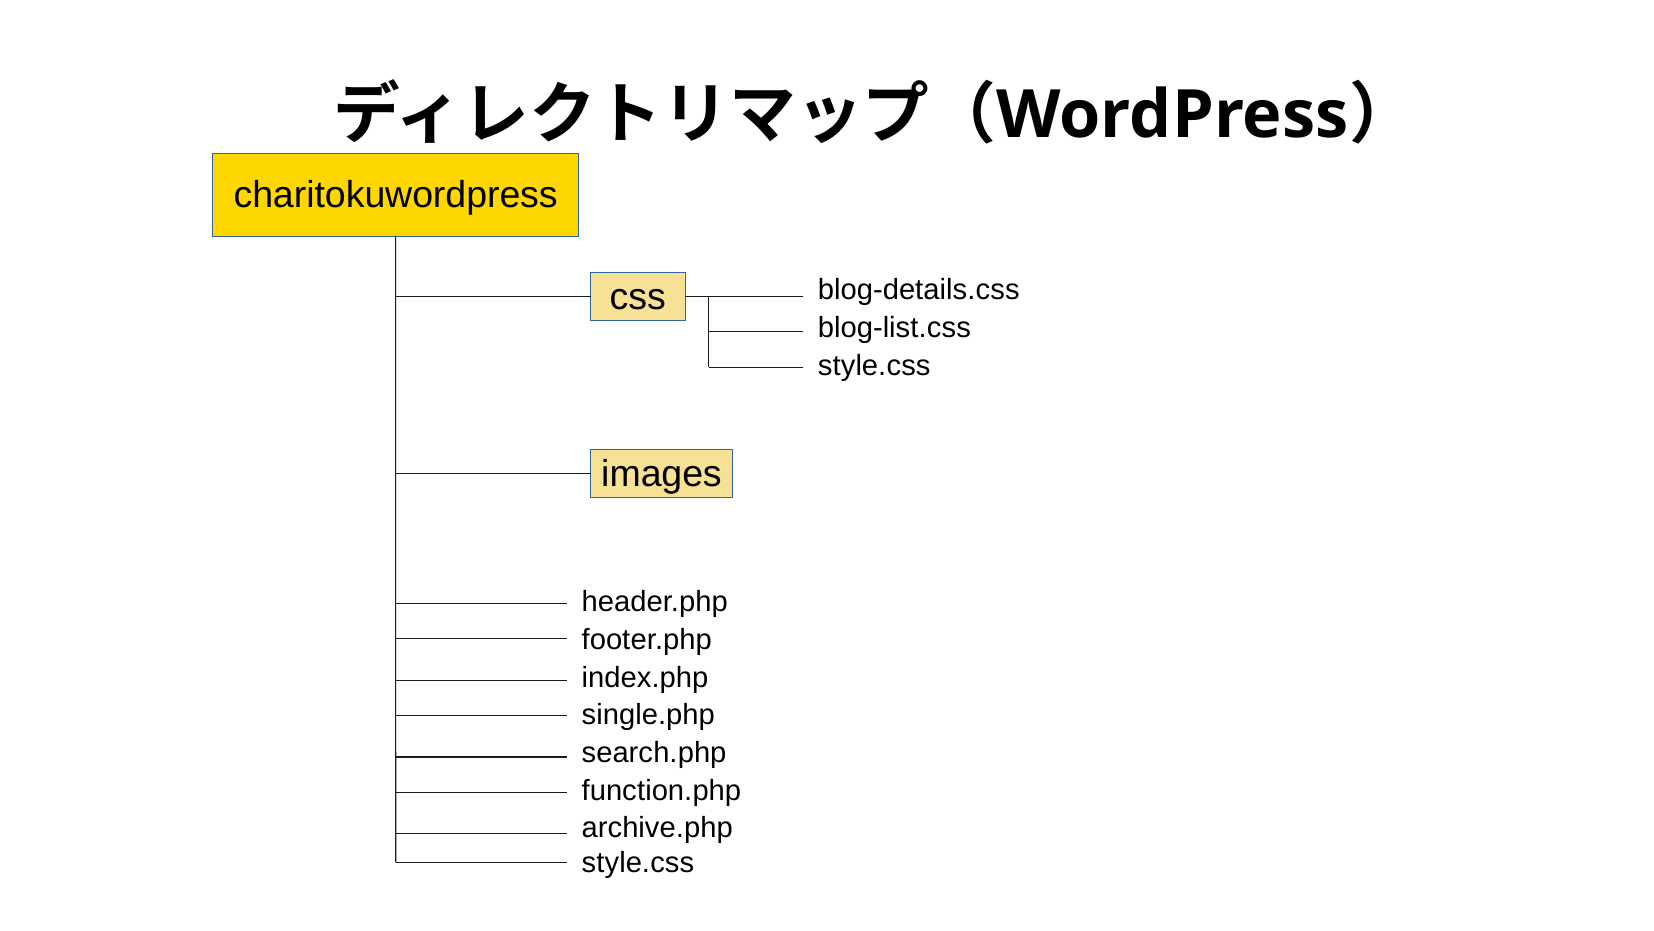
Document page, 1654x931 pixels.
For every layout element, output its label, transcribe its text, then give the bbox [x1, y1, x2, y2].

text_box css [590, 272, 686, 321]
text_box images [590, 449, 733, 498]
text_box style.css [566, 838, 710, 887]
text_box blog-details.css blog-list.css style.css [803, 260, 1075, 389]
text_box charitokuwordpress [212, 153, 579, 237]
text_box header.php footer.php index.php single.php search.php function.php archive.php [566, 572, 792, 886]
text_box ディレクトリマップ（WordPress） [318, 53, 1489, 166]
